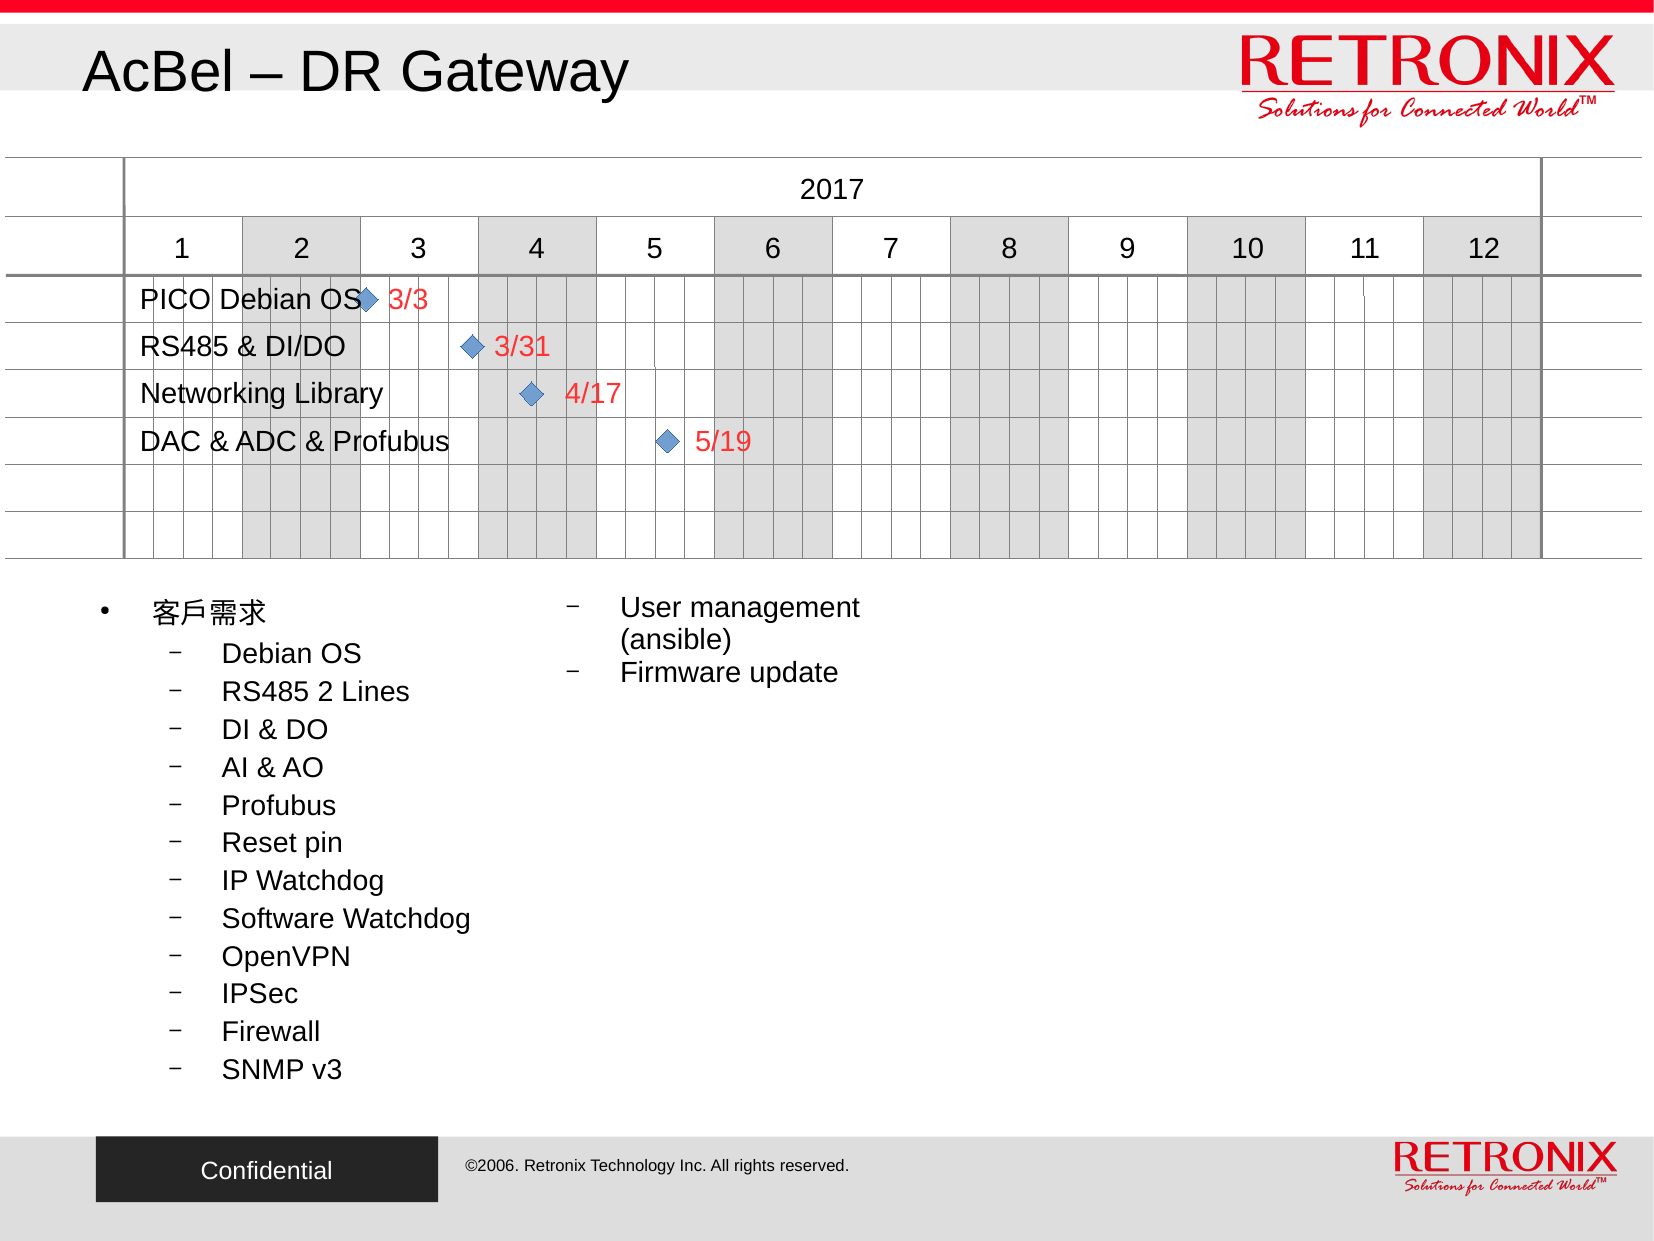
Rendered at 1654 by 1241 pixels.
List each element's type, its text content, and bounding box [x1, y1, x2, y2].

text_box [243, 217, 360, 273]
text_box [803, 512, 832, 558]
text_box [1453, 323, 1482, 369]
text_box Networking Library [125, 369, 400, 418]
text_box [744, 277, 773, 322]
text_box [1217, 323, 1245, 369]
text_box [1188, 217, 1305, 274]
text_box [1424, 370, 1452, 417]
text_box [744, 323, 773, 369]
text_box 9 [1104, 222, 1151, 270]
text_box [1453, 465, 1482, 511]
list 客戶需求 Debian OS RS485 2 Lines DI & DO AI & AO Profubus Reset pin IP Watchdog Software Watchdog OpenVPN IPSec Firewall SNMP v3 [82, 590, 478, 1087]
text_box [1040, 512, 1068, 558]
text_box 2 [279, 222, 325, 270]
text_box [1188, 465, 1216, 511]
text_box 2017 [784, 163, 880, 211]
text_box 3/3 [373, 275, 444, 324]
text_box [1010, 323, 1039, 369]
text_box [479, 217, 596, 273]
text_box [774, 277, 802, 322]
text_box [537, 465, 566, 511]
picture [1235, 31, 1621, 130]
text_box 7 [868, 222, 914, 270]
text_box [951, 370, 979, 417]
text_box [951, 465, 979, 511]
text_box [331, 465, 360, 511]
text_box [1010, 418, 1039, 464]
text_box [1483, 370, 1511, 417]
text_box [980, 512, 1009, 558]
text_box [537, 418, 566, 464]
text_box [479, 465, 507, 511]
text_box 10 [1216, 222, 1279, 270]
text_box [1217, 512, 1245, 558]
text_box [744, 512, 773, 558]
text_box [537, 512, 566, 558]
text_box PICO Debian OS [125, 275, 373, 324]
text_box [1453, 418, 1482, 464]
text_box [460, 334, 485, 359]
text_box 8 [986, 222, 1033, 270]
text_box [803, 465, 832, 511]
text_box [1188, 323, 1216, 369]
text_box [803, 323, 832, 369]
text_box [980, 323, 1009, 369]
text_box [1453, 512, 1482, 558]
text_box [243, 512, 270, 558]
text_box [508, 418, 536, 464]
text_box [1424, 323, 1452, 369]
text_box [567, 512, 596, 558]
text_box [567, 465, 596, 511]
text_box [1276, 277, 1305, 322]
text_box [1483, 465, 1511, 511]
text_box [980, 418, 1009, 464]
text_box 5/19 [680, 417, 767, 465]
text_box [1246, 418, 1275, 464]
text_box [1512, 512, 1539, 558]
text_box [1424, 217, 1539, 274]
text_box [1040, 465, 1068, 511]
text_box [508, 512, 536, 558]
text_box [1217, 277, 1245, 322]
text_box [951, 217, 1068, 273]
text_box [951, 323, 979, 369]
text_box 11 [1335, 222, 1398, 270]
text_box [271, 512, 300, 558]
text_box 4/17 [550, 369, 637, 418]
text_box [1246, 512, 1275, 558]
text_box [508, 465, 536, 511]
text_box [479, 277, 507, 322]
picture [1391, 1139, 1621, 1198]
text_box [1512, 277, 1539, 322]
text_box [1246, 277, 1275, 322]
text_box [1010, 370, 1039, 417]
text_box [774, 370, 802, 417]
text_box [744, 465, 773, 511]
text_box 12 [1453, 222, 1516, 270]
text_box [1010, 512, 1039, 558]
text_box [1453, 370, 1482, 417]
text_box [271, 465, 300, 511]
text_box [1188, 277, 1216, 322]
text_box [1424, 418, 1452, 464]
text_box 3 [395, 222, 442, 270]
text_box [1276, 323, 1305, 369]
text_box [1040, 277, 1068, 322]
text_box [803, 370, 832, 417]
text_box [803, 418, 832, 464]
text_box [1483, 418, 1511, 464]
text_box [301, 465, 330, 511]
text_box [744, 370, 773, 417]
text_box 1 [159, 222, 205, 270]
text_box [1276, 465, 1305, 511]
text_box [951, 418, 979, 464]
text_box [567, 323, 596, 369]
text_box 4 [513, 222, 560, 270]
text_box [1010, 465, 1039, 511]
text_box 5 [631, 222, 678, 270]
text_box [774, 418, 802, 464]
text_box [1217, 465, 1245, 511]
text_box [715, 277, 743, 322]
text_box [1512, 465, 1539, 511]
text_box [715, 217, 832, 273]
text_box [508, 277, 536, 322]
text_box 6 [750, 222, 796, 270]
text_box [243, 465, 270, 511]
text_box [803, 277, 832, 322]
text_box [1188, 512, 1216, 558]
text_box [537, 277, 566, 322]
text_box [479, 371, 507, 417]
text_box [951, 277, 979, 322]
text_box [508, 371, 550, 417]
text_box [655, 429, 680, 453]
text_box [767, 418, 773, 464]
text_box [1276, 370, 1305, 417]
text_box [1010, 277, 1039, 322]
text_box [479, 512, 507, 558]
text_box [1040, 418, 1068, 464]
text_box [1483, 512, 1511, 558]
text_box [1246, 323, 1275, 369]
title AcBel – DR Gateway [82, 23, 1205, 119]
text_box [567, 418, 596, 464]
text_box DAC & ADC & Profubus [125, 417, 467, 465]
text_box [1040, 370, 1068, 417]
text_box [1276, 418, 1305, 464]
text_box [1188, 370, 1216, 417]
text_box [567, 277, 596, 322]
text_box [301, 512, 330, 558]
text_box [479, 418, 507, 464]
text_box [1512, 323, 1539, 369]
text_box [715, 323, 743, 369]
text_box [774, 465, 802, 511]
text_box [1040, 323, 1068, 369]
text_box [331, 512, 360, 558]
text_box [1246, 370, 1275, 417]
text_box [980, 370, 1009, 417]
list User management (ansible) Firmware update [478, 590, 880, 1087]
text_box [1424, 465, 1452, 511]
text_box RS485 & DI/DO [125, 322, 362, 369]
text_box [1217, 370, 1245, 417]
text_box [774, 512, 802, 558]
text_box [715, 512, 743, 558]
text_box [1453, 277, 1482, 322]
text_box [1424, 277, 1452, 322]
text_box [1483, 323, 1511, 369]
text_box [1483, 277, 1511, 322]
text_box [715, 465, 743, 511]
text_box [1246, 465, 1275, 511]
text_box [1276, 512, 1305, 558]
text_box [1188, 418, 1216, 464]
text_box [1424, 512, 1452, 558]
text_box [774, 323, 802, 369]
text_box 3/31 [479, 322, 567, 371]
text_box [951, 512, 979, 558]
text_box [715, 370, 743, 417]
text_box [1512, 418, 1539, 464]
text_box [980, 465, 1009, 511]
text_box [980, 277, 1009, 322]
text_box [1512, 370, 1539, 417]
text_box [1217, 418, 1245, 464]
